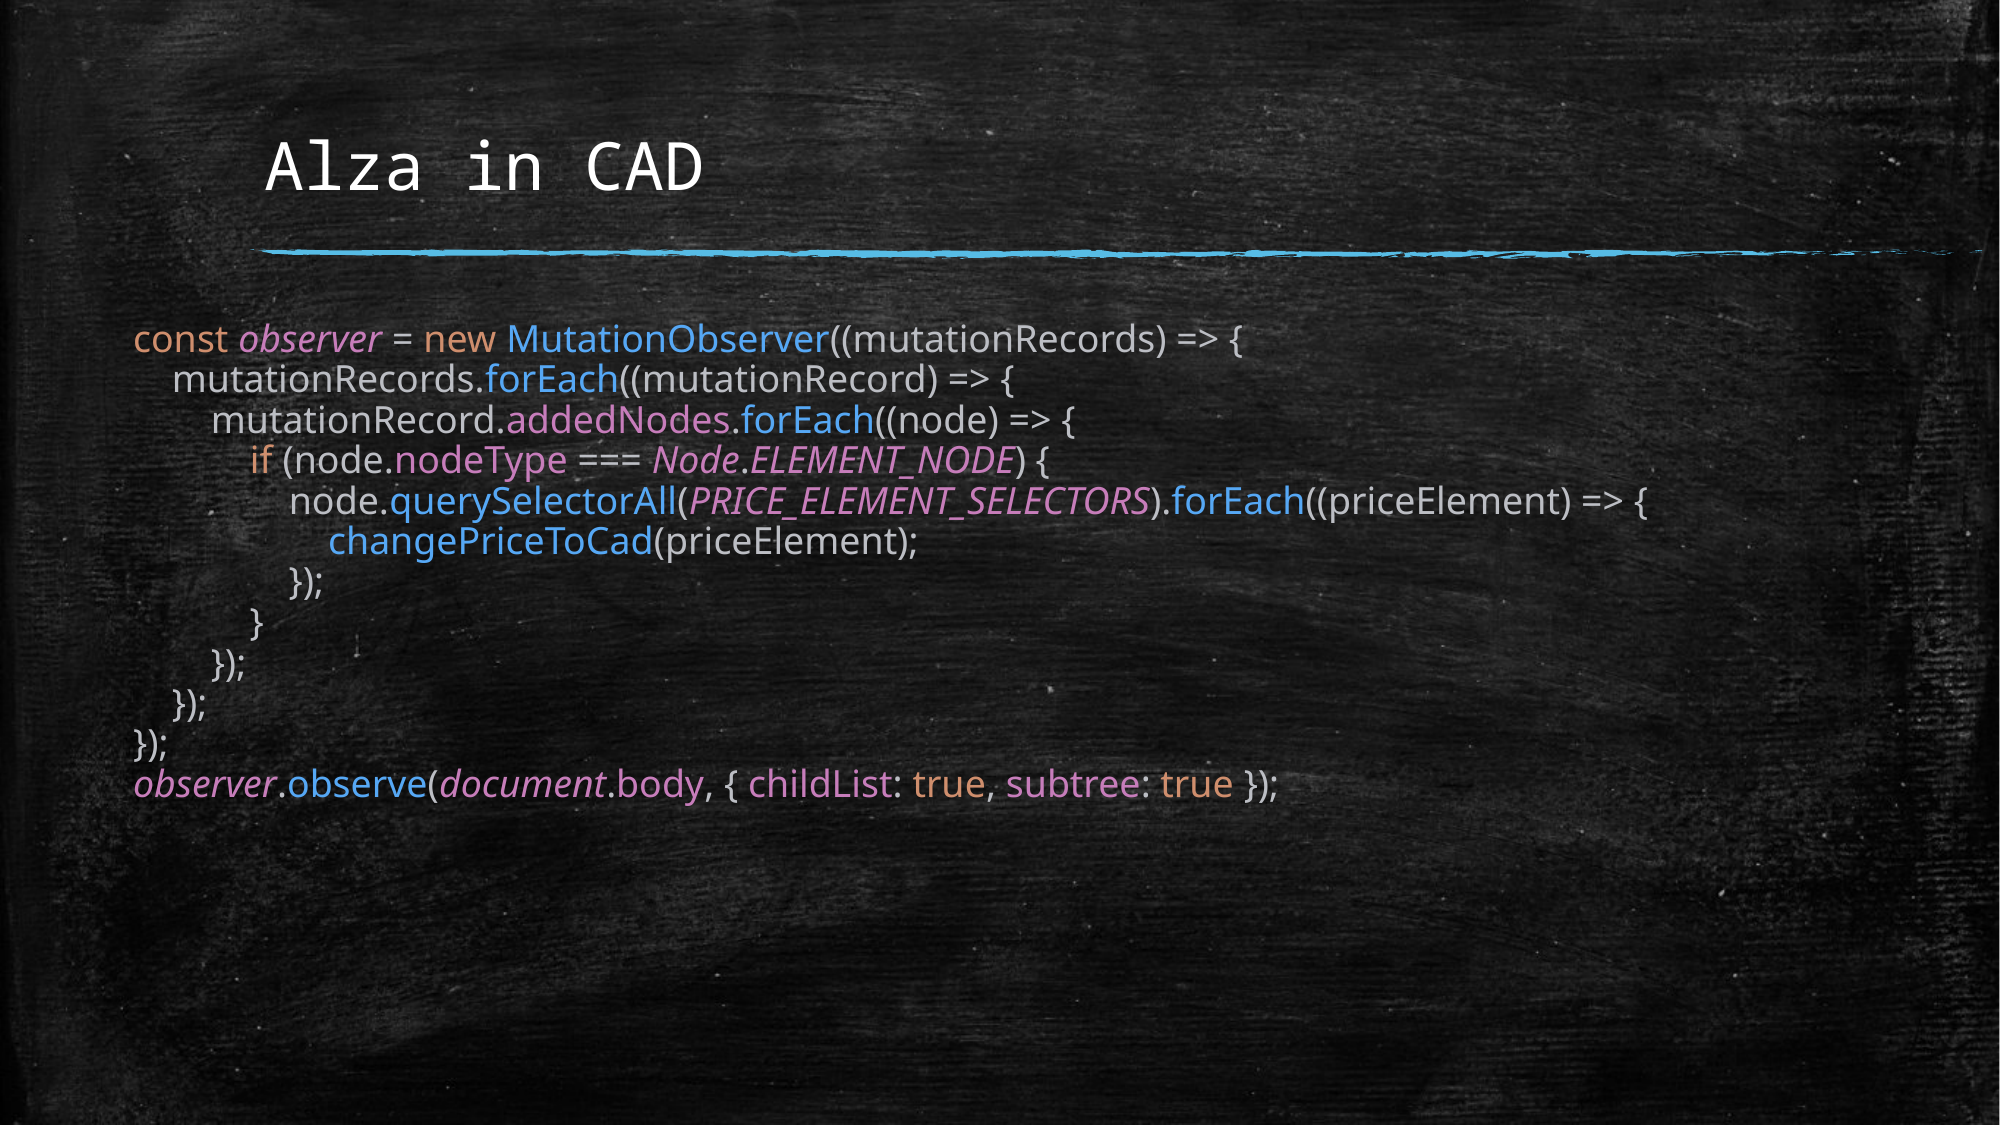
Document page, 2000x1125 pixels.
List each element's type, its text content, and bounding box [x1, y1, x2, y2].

picture [0, 0, 2000, 1125]
list const observer = new MutationObserver((mutationRecords) => { mutationRecords.forEach((mutationRecord) => { mutationRecord.addedNodes.forEach((node) => { if (node.nodeType === Node.ELEMENT_NODE) { node.querySelectorAll(PRICE_ELEMENT_SELECTORS).forEach((priceElement) => { changePriceToCad(priceElement); }); } }); }); }); observer.observe(document.body, { childList: true, subtree: true }); [118, 312, 1890, 1013]
title Alza in CAD [249, 45, 1750, 213]
